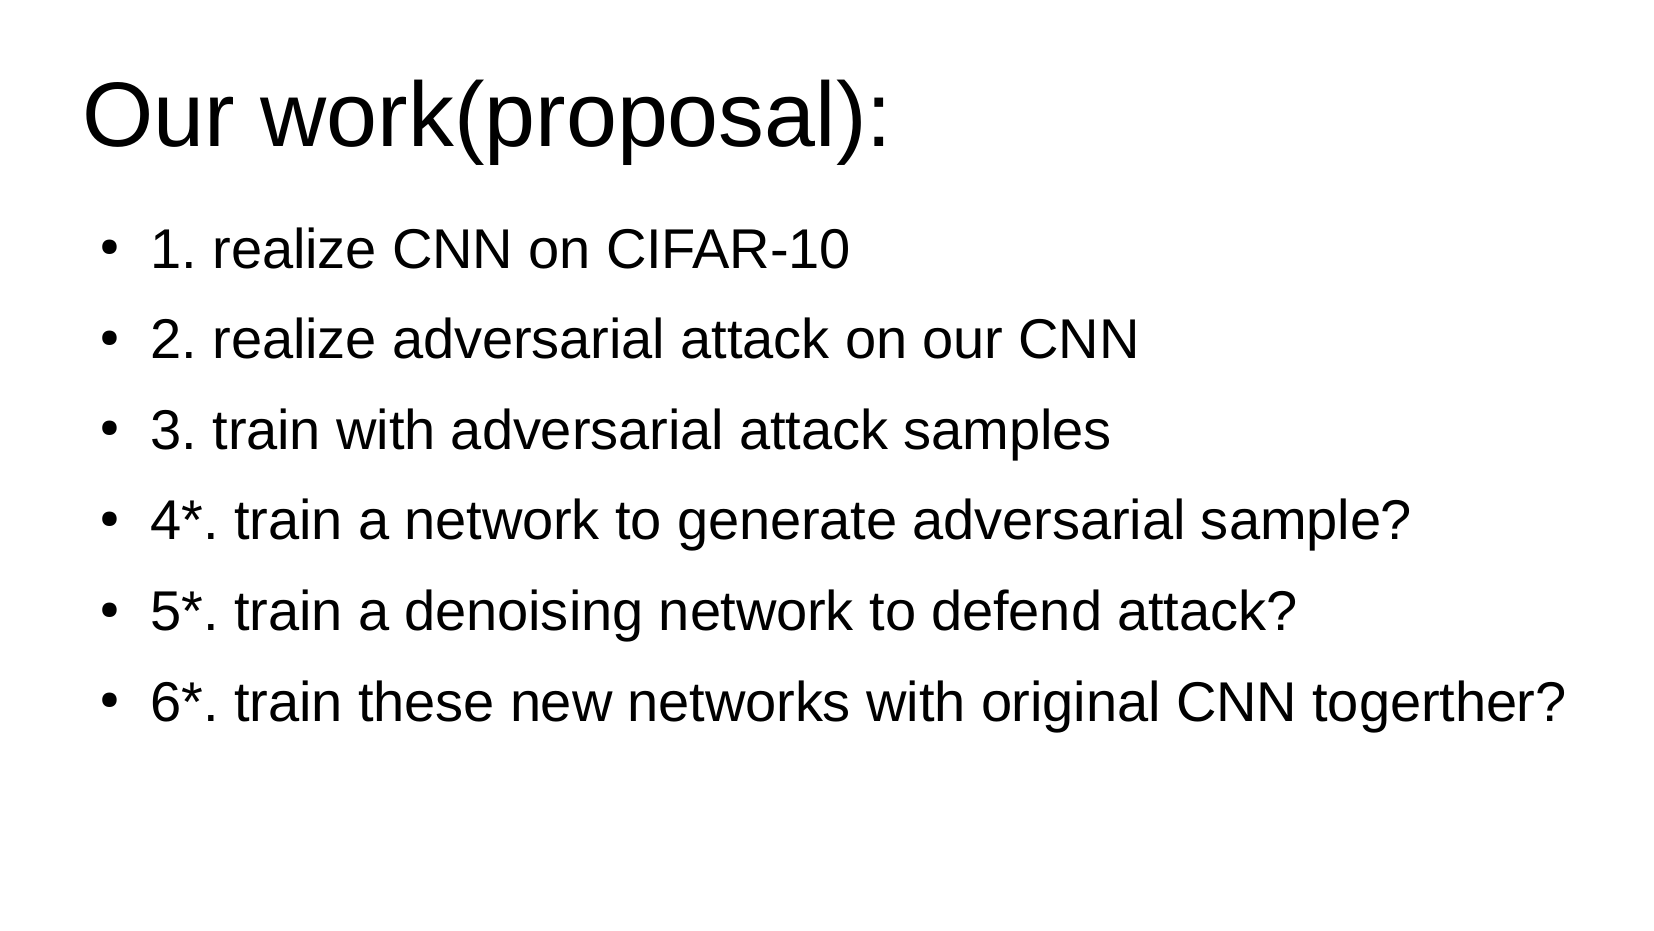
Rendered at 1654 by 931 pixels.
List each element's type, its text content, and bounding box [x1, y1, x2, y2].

title Our work(proposal): [82, 37, 1571, 193]
list 1. realize CNN on CIFAR-10 2. realize adversarial attack on our CNN 3. train with adversarial attack samples 4*. train a network to generate adversarial sample? 5*. train a denoising network to defend attack? 6*. train these new networks with original CNN togerther? [82, 217, 1571, 758]
